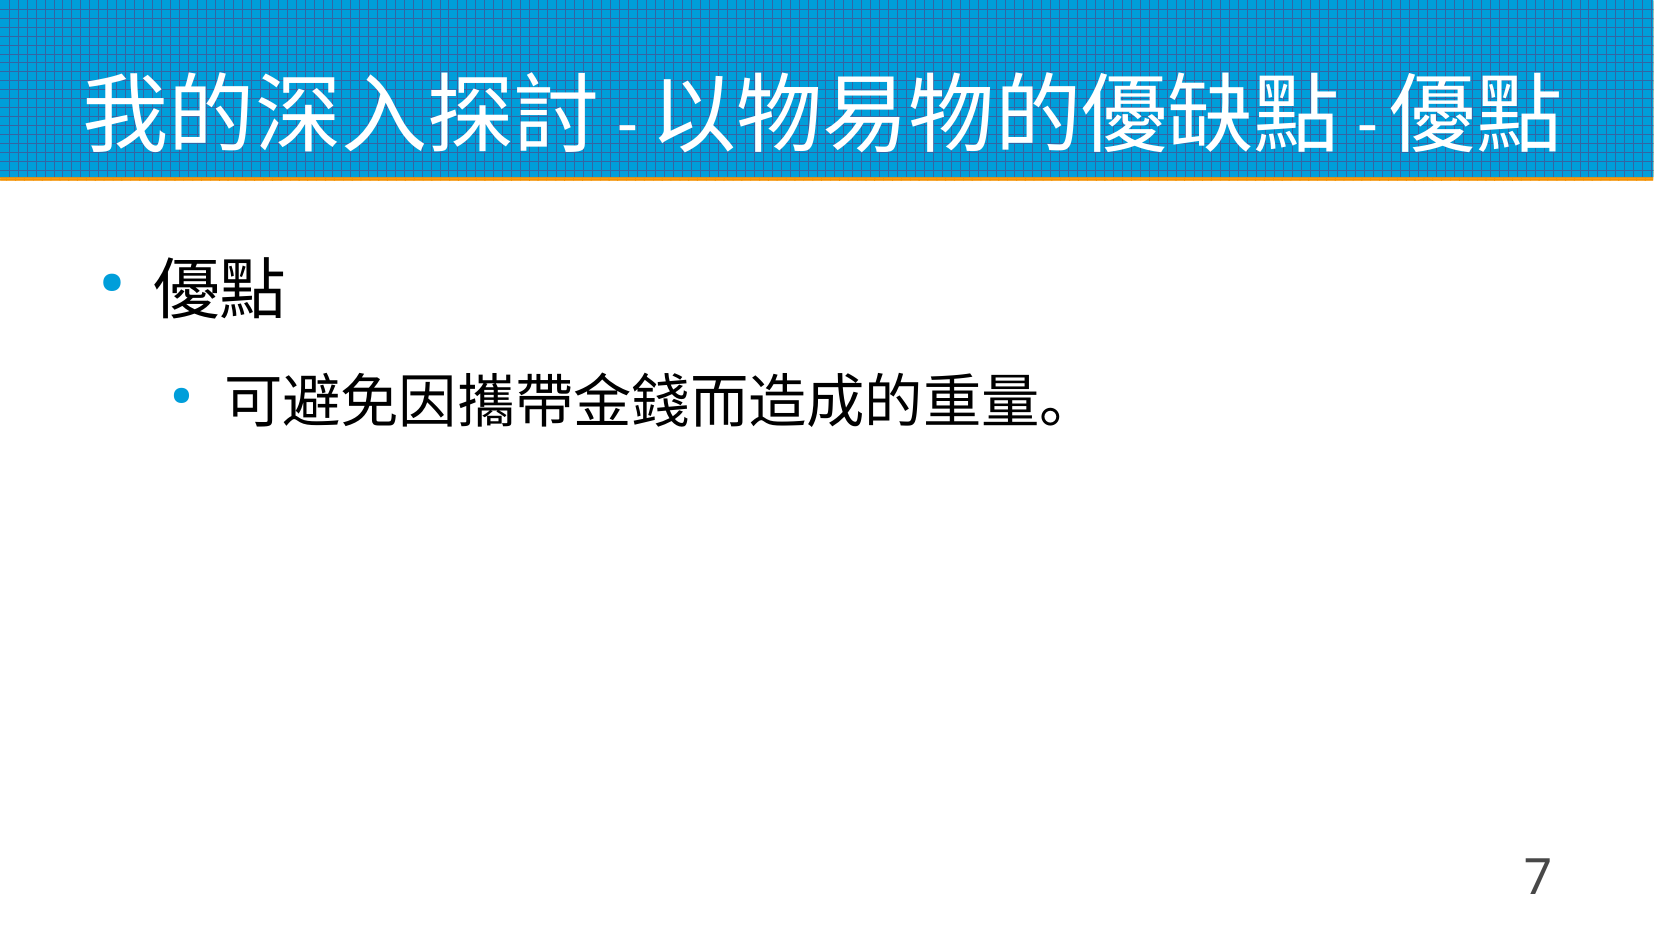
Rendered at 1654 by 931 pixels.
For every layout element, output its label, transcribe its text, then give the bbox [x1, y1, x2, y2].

title 我的深入探討-以物易物的優缺點-優點 [82, 14, 1571, 171]
list 優點 可避免因攜帶金錢而造成的重量。 [82, 236, 1563, 811]
